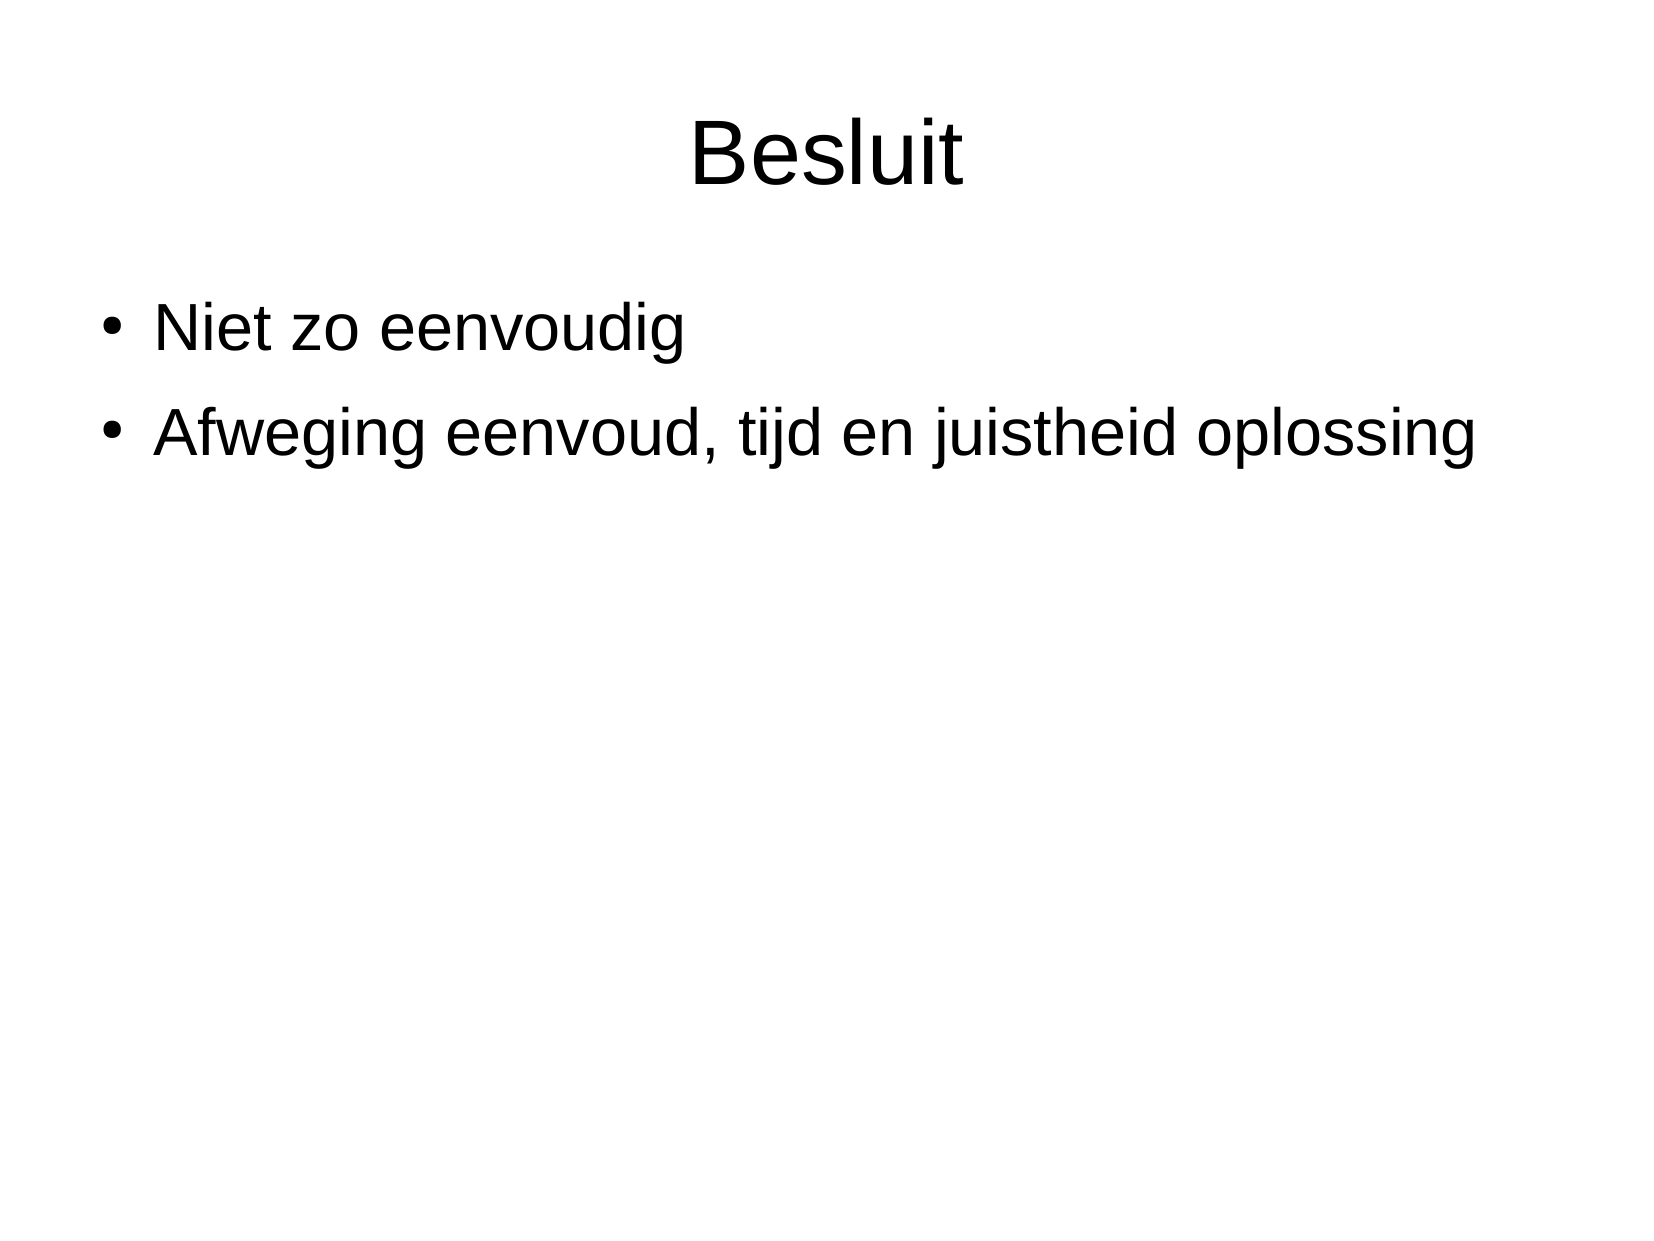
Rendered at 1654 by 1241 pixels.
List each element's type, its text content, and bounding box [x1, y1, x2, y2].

list Niet zo eenvoudig Afweging eenvoud, tijd en juistheid oplossing [82, 290, 1571, 1010]
title Besluit [82, 49, 1571, 257]
